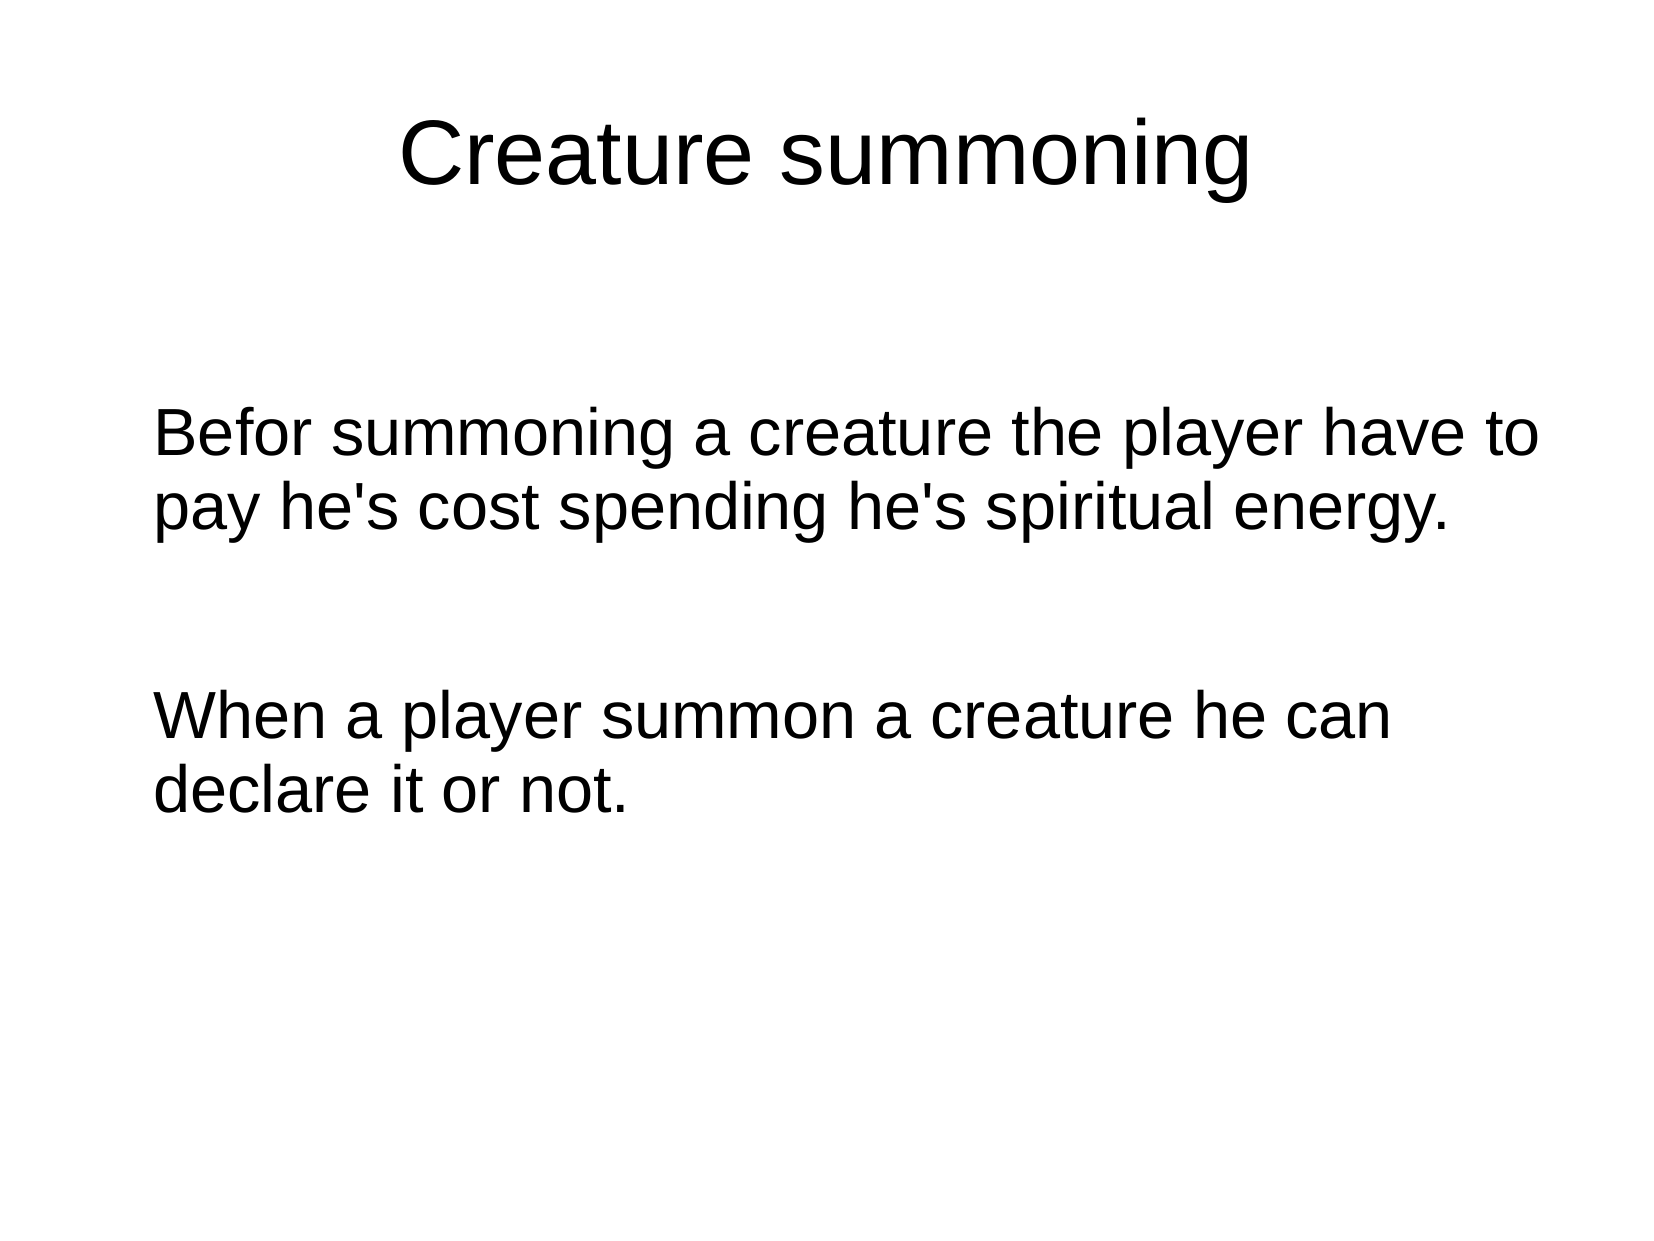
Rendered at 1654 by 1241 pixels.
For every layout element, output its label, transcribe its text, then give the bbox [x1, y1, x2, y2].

list Befor summoning a creature the player have to pay he's cost spending he's spiritual energy. When a player summon a creature he can declare it or not. [82, 290, 1571, 1109]
title Creature summoning [82, 49, 1571, 257]
